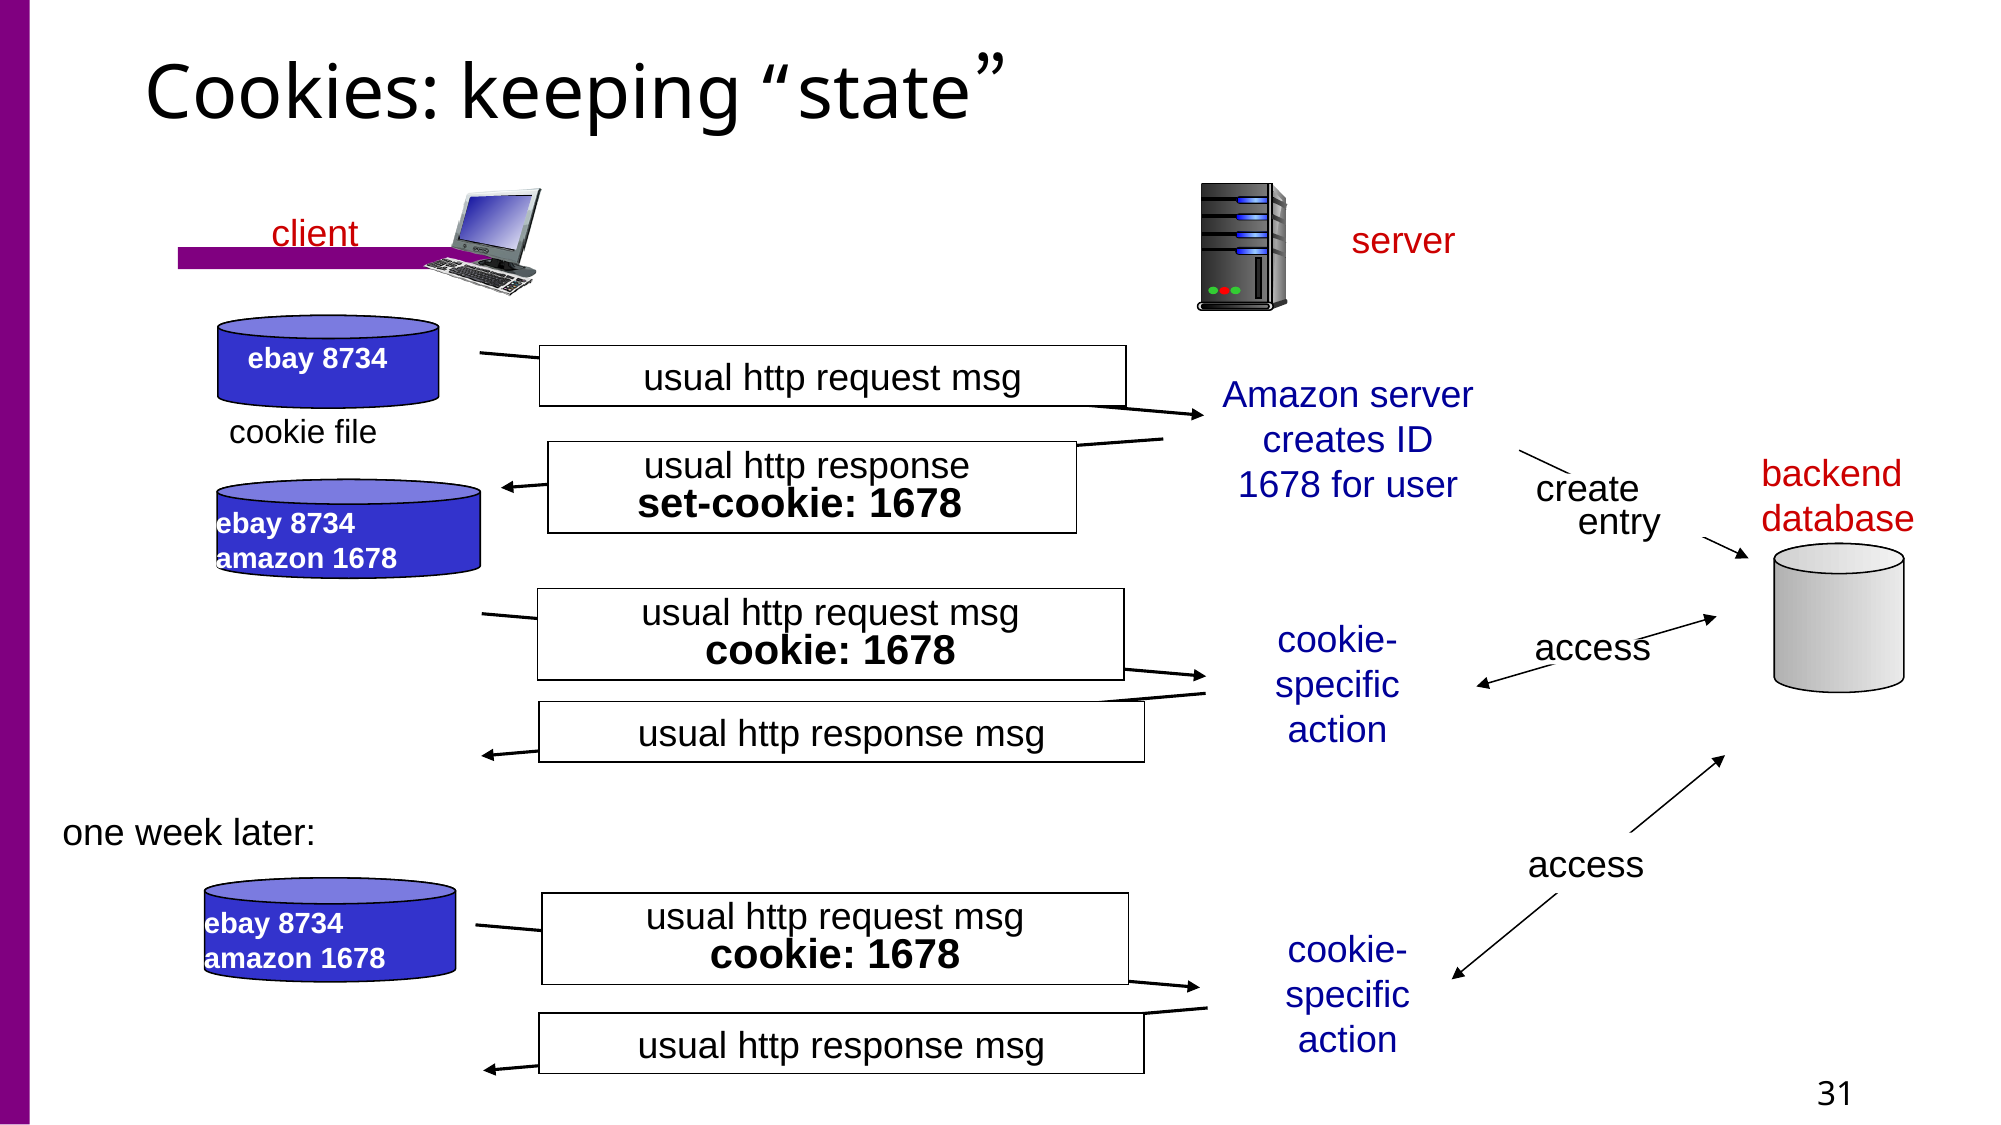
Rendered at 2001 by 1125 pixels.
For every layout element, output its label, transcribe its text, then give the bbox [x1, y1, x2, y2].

title Cookies: keeping “state” [94, 25, 1795, 153]
text_box access [1519, 615, 1667, 676]
text_box cookie- specific action [1260, 607, 1415, 758]
text_box usual http request msg [539, 345, 1127, 407]
text_box create entry [1521, 466, 1777, 550]
text_box backend database [1746, 441, 1930, 548]
text_box Amazon server creates ID 1678 for user [1207, 361, 1489, 513]
text_box usual http request msg cookie: 1678 [541, 893, 1129, 985]
text_box ebay 8734 amazon 1678 [189, 896, 494, 982]
text_box server [1336, 208, 1471, 270]
text_box ebay 8734 amazon 1678 [200, 497, 520, 583]
text_box one week later: [47, 800, 332, 861]
text_box cookie- specific action [1270, 916, 1426, 1068]
text_box cookie file [214, 402, 606, 458]
text_box usual http response set-cookie: 1678 [547, 441, 1077, 534]
text_box client [256, 201, 374, 262]
picture [395, 183, 546, 304]
text_box [1197, 183, 1288, 311]
text_box [1774, 561, 1904, 693]
text_box ebay 8734 [232, 331, 403, 383]
text_box [458, 194, 533, 250]
text_box access [1513, 832, 1660, 894]
text_box usual http response msg [538, 1013, 1145, 1074]
text_box [217, 327, 439, 409]
text_box usual http response msg [539, 701, 1145, 762]
text_box usual http request msg cookie: 1678 [537, 588, 1124, 681]
